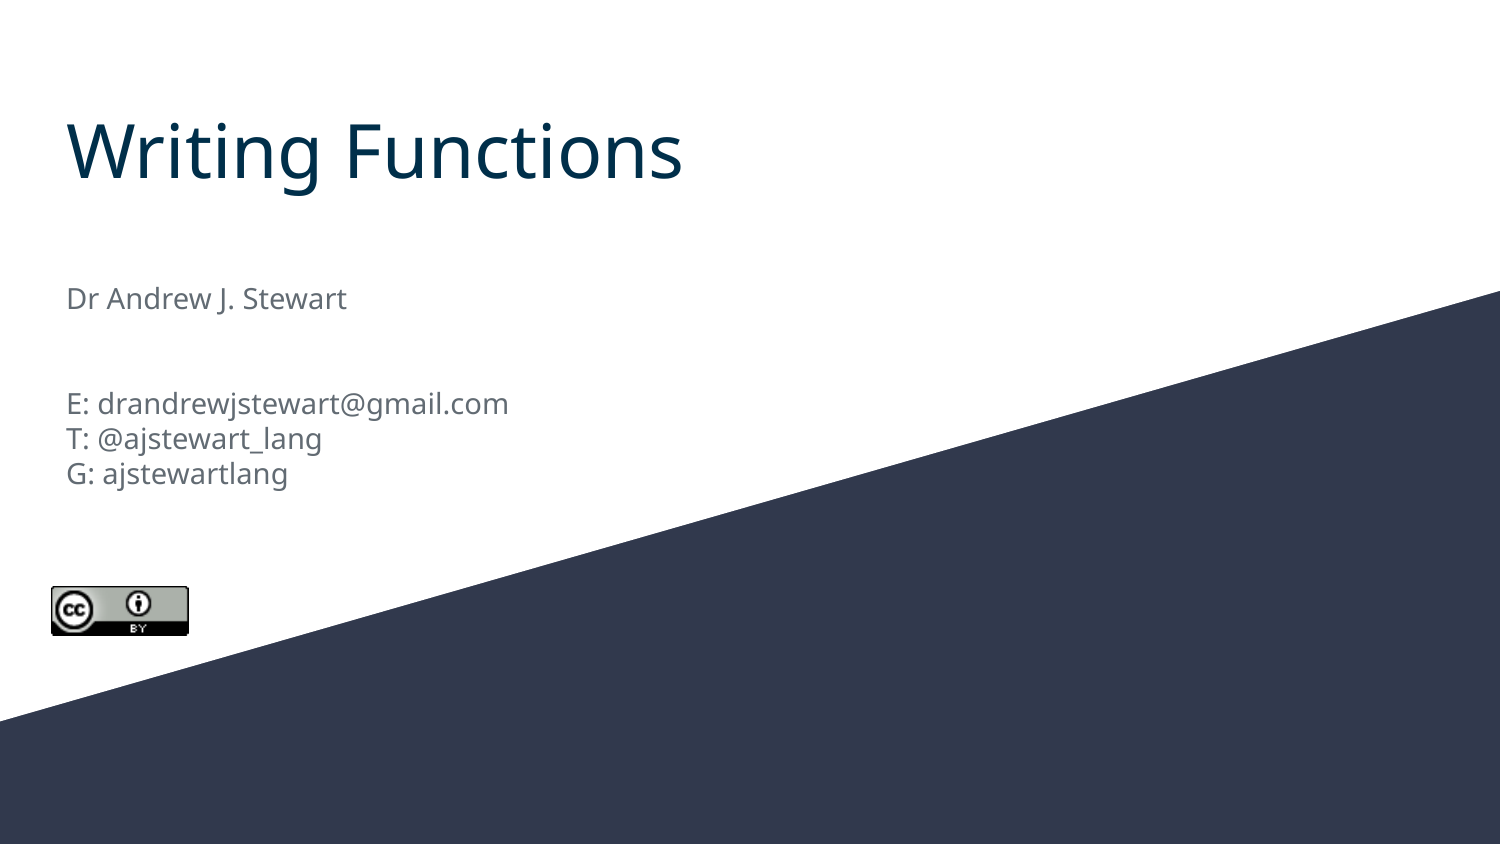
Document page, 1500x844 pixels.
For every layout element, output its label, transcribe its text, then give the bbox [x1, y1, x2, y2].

picture [51, 586, 189, 636]
text_box Writing Functions [51, 88, 1449, 299]
text_box Dr Andrew J. Stewart E: drandrewjstewart@gmail.com T: @ajstewart_lang G: ajstewartlang [51, 265, 748, 387]
